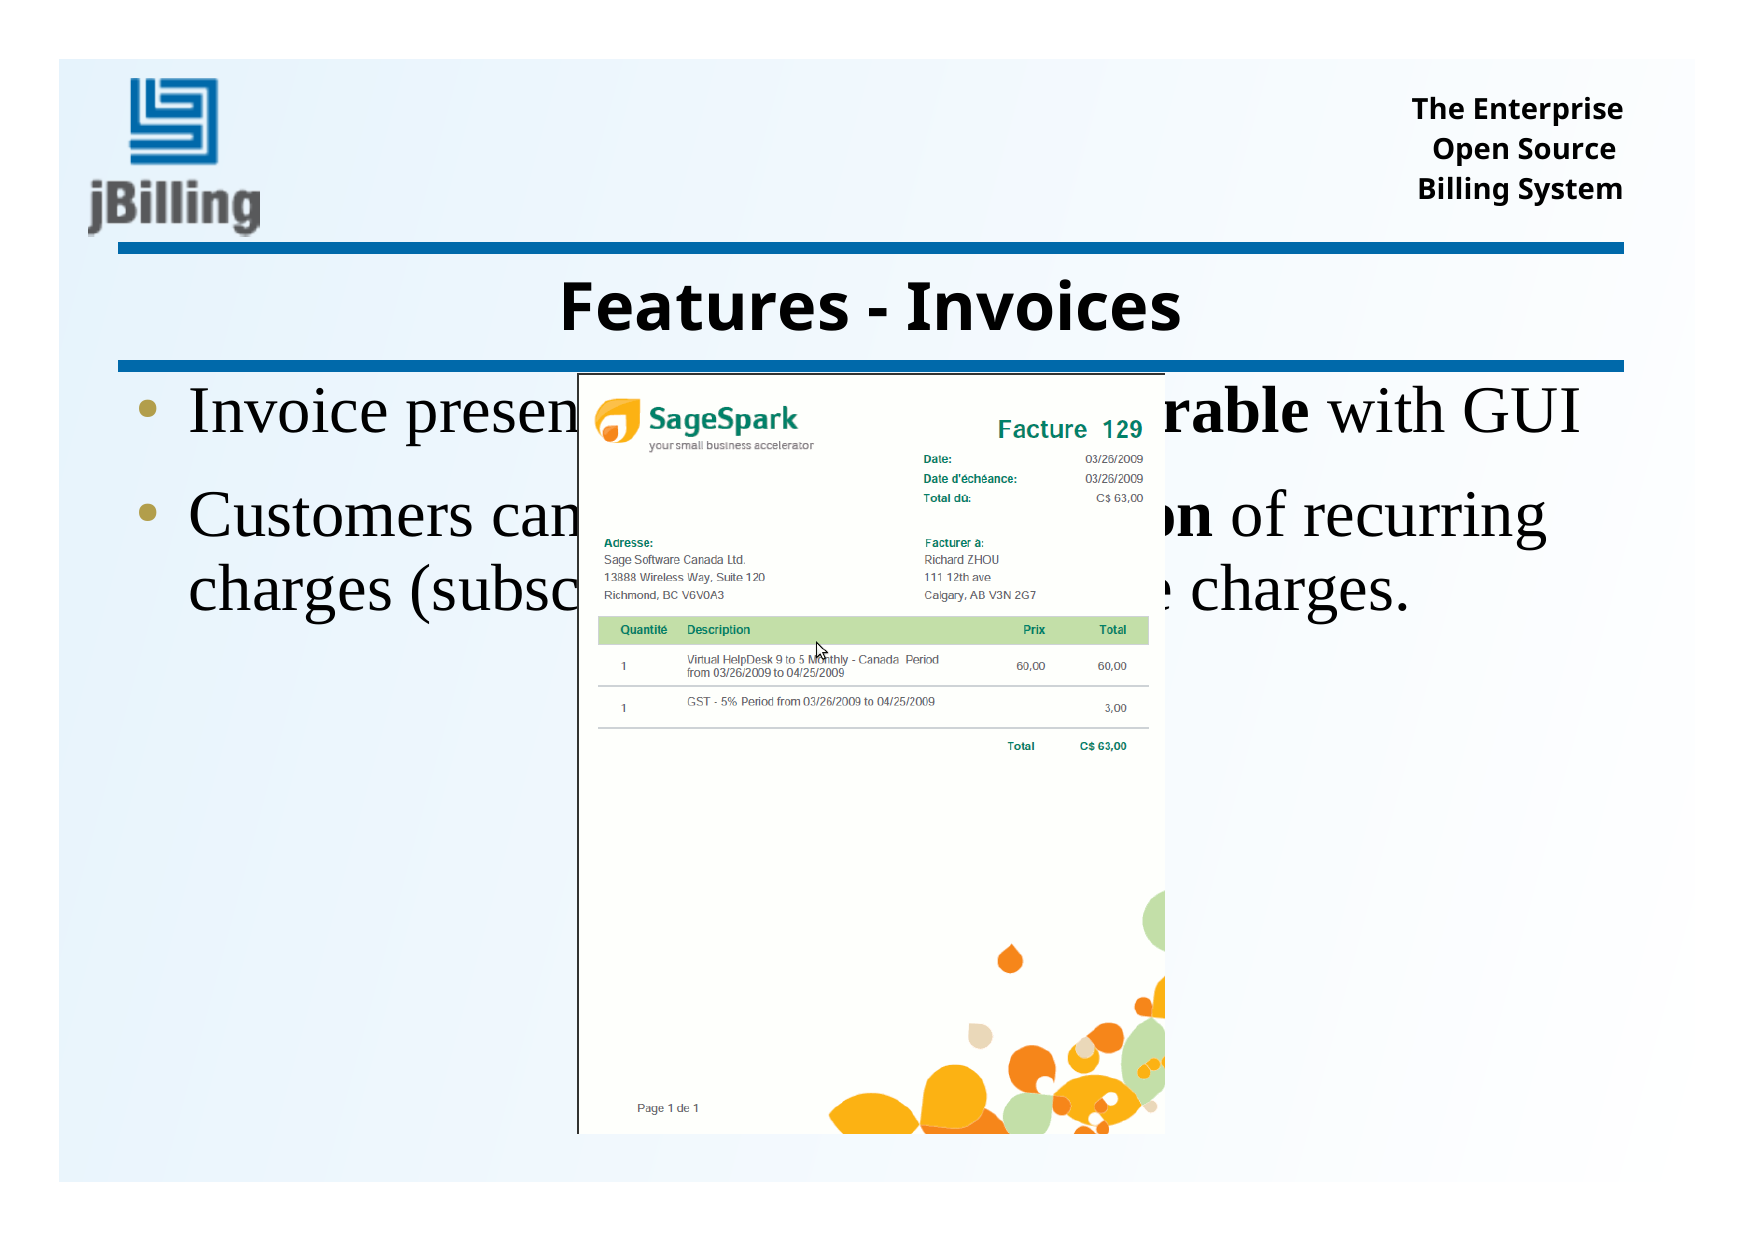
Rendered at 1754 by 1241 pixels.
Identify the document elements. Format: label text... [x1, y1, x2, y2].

picture [88, 78, 260, 237]
title Features - Invoices [118, 248, 1625, 361]
picture [490, 373, 1551, 1134]
list Invoice presentation if fully configurable with GUI Customers can have any combination of recurring charges (subscriptions) and one-time charges. [118, 373, 490, 1134]
